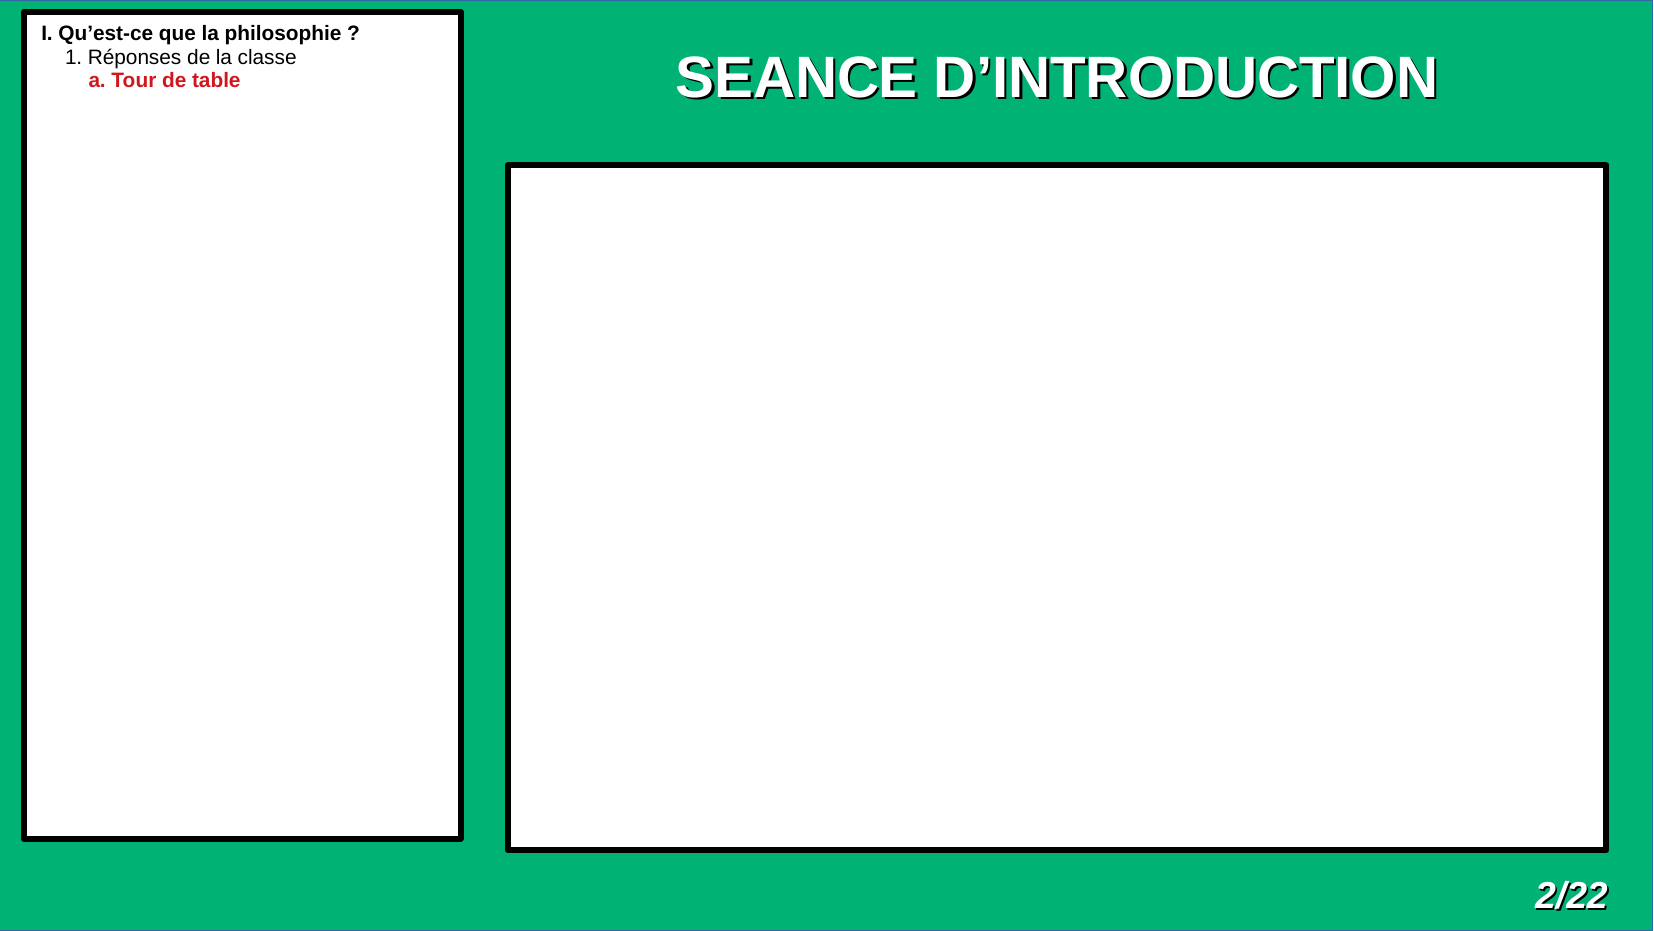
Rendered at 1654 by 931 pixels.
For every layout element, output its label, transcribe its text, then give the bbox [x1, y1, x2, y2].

text_box SEANCE D’INTRODUCTION [507, 0, 1607, 154]
text_box [0, 0, 1653, 931]
text_box I. Qu’est-ce que la philosophie ? 1. Réponses de la classe a. Tour de table [23, 11, 461, 839]
text_box <numéro>/22 [1464, 867, 1623, 931]
